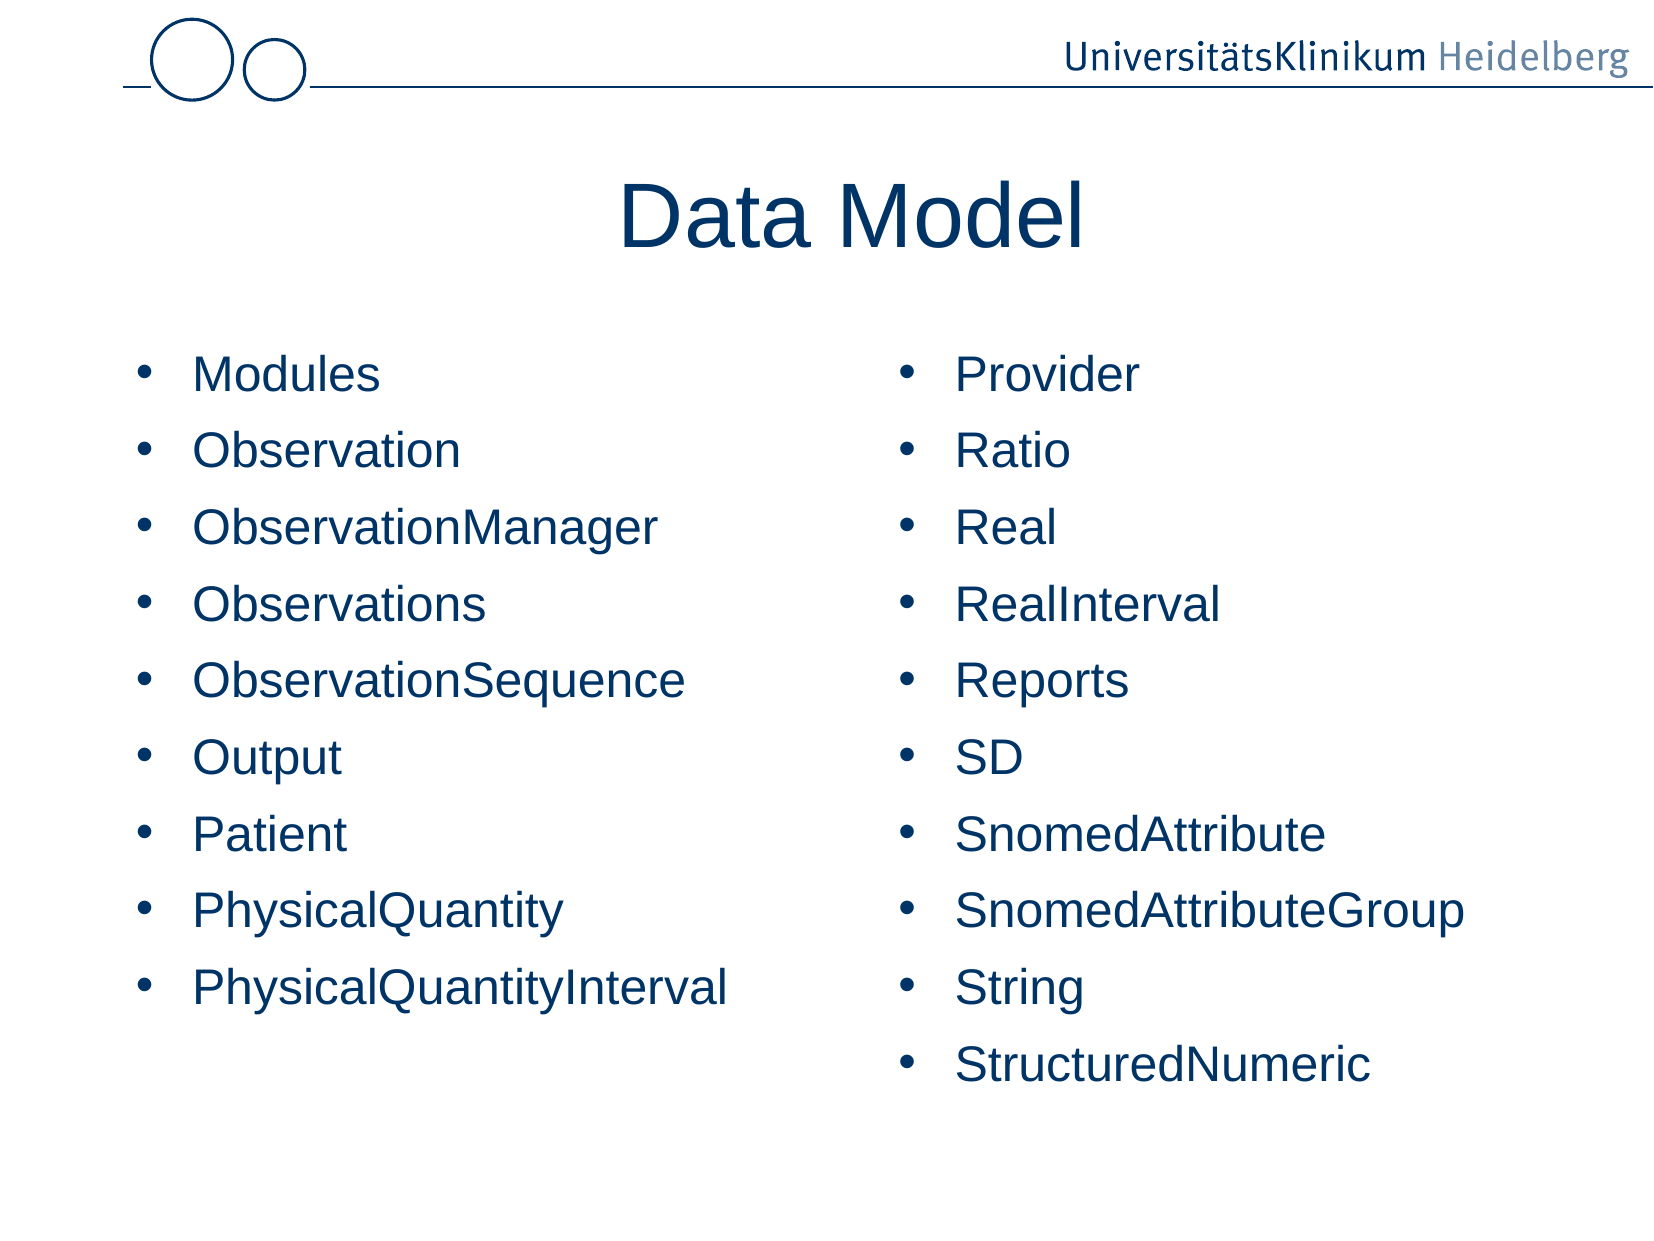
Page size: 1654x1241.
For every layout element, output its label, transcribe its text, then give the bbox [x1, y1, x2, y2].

list Provider Ratio Real RealInterval Reports SD SnomedAttribute SnomedAttributeGroup String StructuredNumeric [883, 333, 1610, 1152]
list Modules Observation ObservationManager Observations ObservationSequence Output Patient PhysicalQuantity PhysicalQuantityInterval [121, 333, 848, 1153]
title Data Model [121, 99, 1610, 323]
